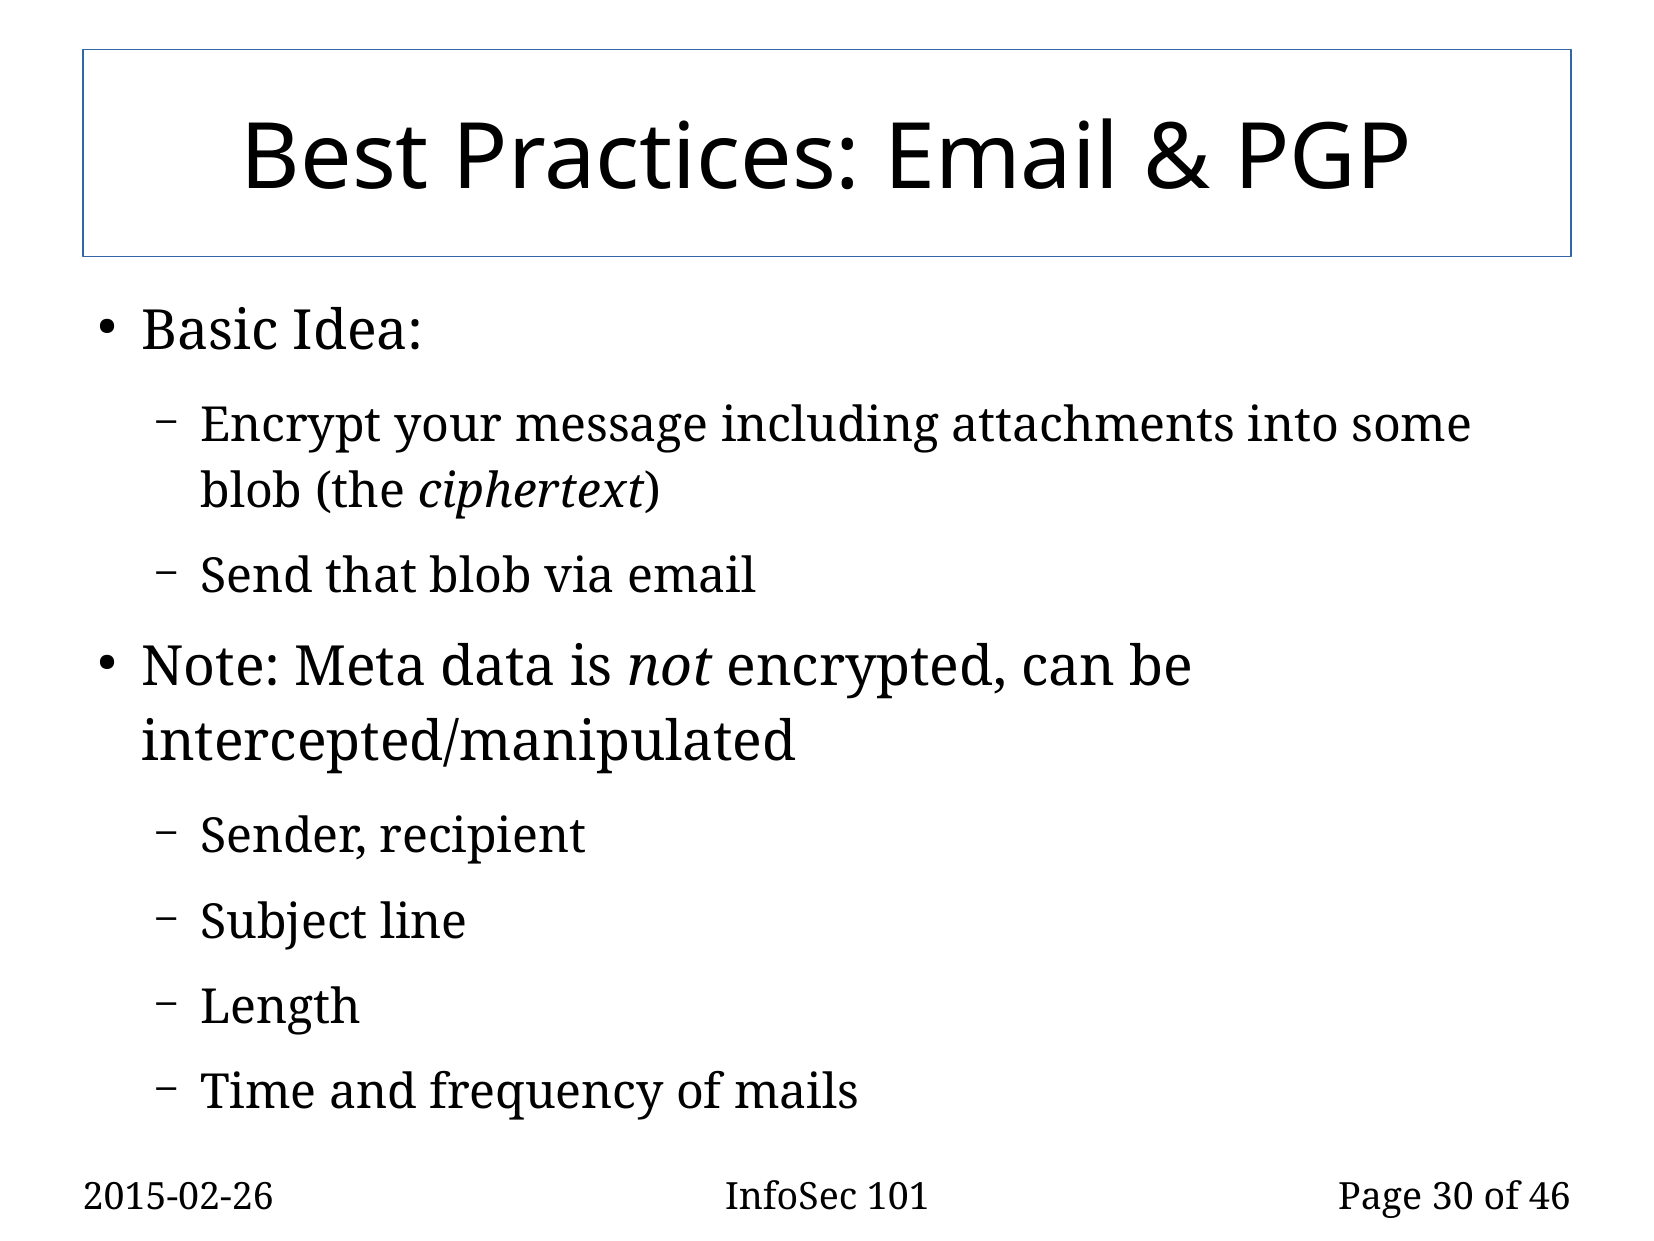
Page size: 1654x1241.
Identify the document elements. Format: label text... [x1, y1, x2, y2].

list Basic Idea: Encrypt your message including attachments into some blob (the ciphertext) Send that blob via email Note: Meta data is not encrypted, can be intercepted/manipulated Sender, recipient Subject line Length Time and frequency of mails [82, 290, 1571, 1126]
title Best Practices: Email & PGP [82, 49, 1571, 257]
